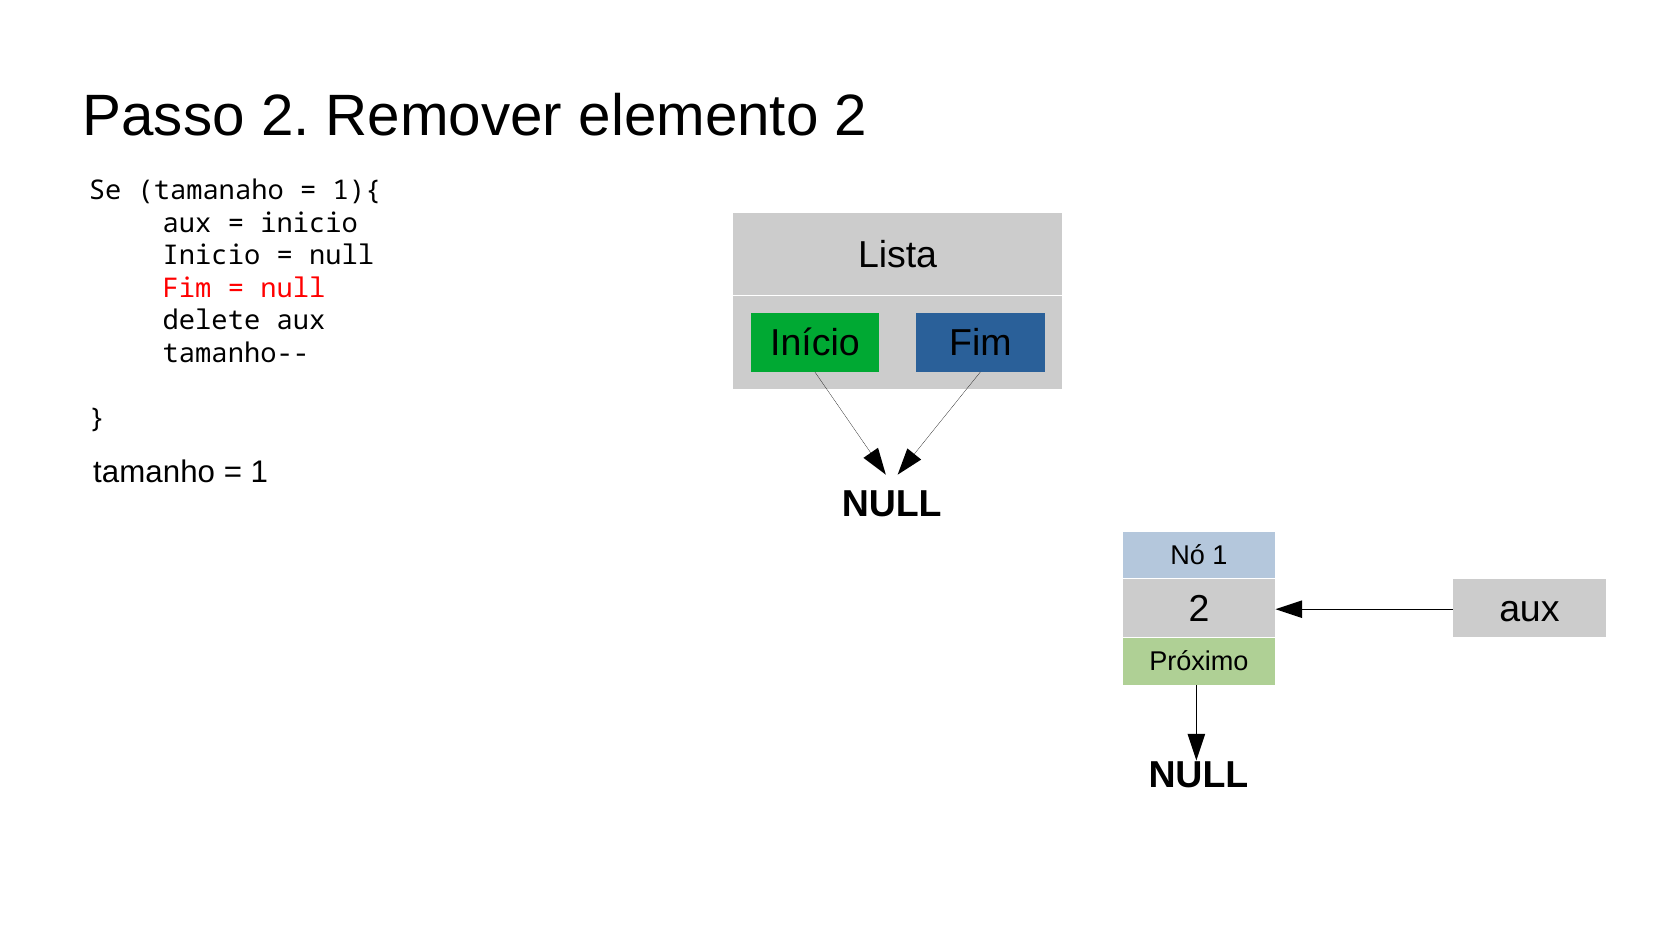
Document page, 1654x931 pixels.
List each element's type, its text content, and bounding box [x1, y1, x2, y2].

text_box Próximo [1122, 637, 1276, 686]
text_box Nó 1 [1122, 531, 1276, 579]
text_box NULL [827, 474, 957, 532]
text_box 2 [1122, 579, 1276, 637]
title Passo 2. Remover elemento 2 [82, 37, 1571, 193]
text_box Fim [915, 312, 1046, 373]
text_box Início [750, 312, 880, 373]
text_box Lista [732, 212, 1063, 295]
text_box [732, 295, 1063, 390]
text_box NULL [1133, 746, 1264, 804]
text_box aux [1452, 578, 1607, 638]
text_box Se (tamanaho = 1){ aux = inicio Inicio = null Fim = null delete aux tamanho-- } [74, 165, 520, 440]
text_box tamanho = 1 [78, 446, 284, 497]
